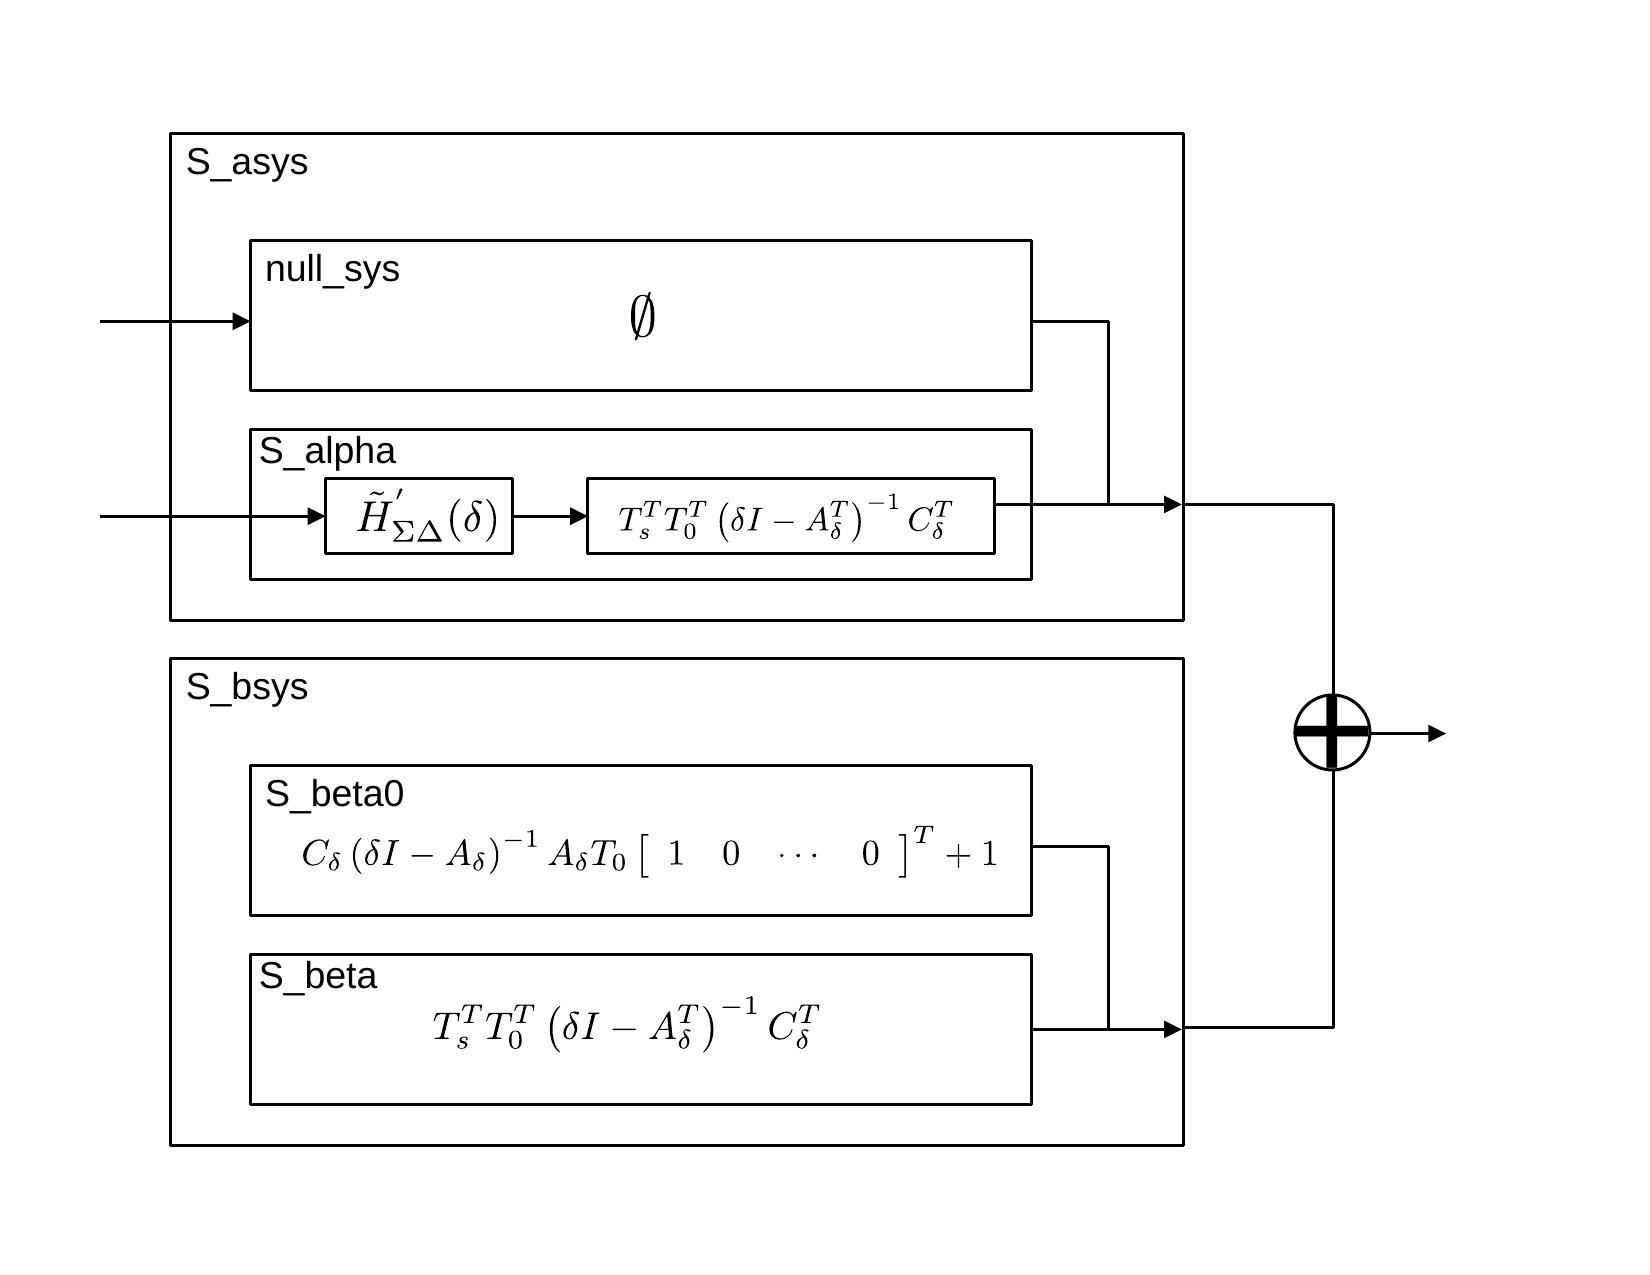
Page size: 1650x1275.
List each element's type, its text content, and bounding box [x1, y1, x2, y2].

text_box o [250, 240, 1032, 391]
text_box S_beta [587, 478, 995, 554]
text_box o [250, 765, 1032, 916]
text_box H [325, 478, 513, 554]
text_box S_alpha [244, 421, 411, 479]
text_box [631, 291, 655, 341]
text_box [303, 825, 997, 878]
text_box [356, 488, 497, 542]
text_box [433, 996, 820, 1053]
text_box o [250, 954, 1032, 1105]
text_box + [1273, 637, 1391, 821]
text_box S_beta0 [250, 765, 434, 865]
text_box [619, 493, 953, 543]
text_box S_asys [172, 135, 324, 191]
text_box S_bsys [172, 660, 324, 716]
text_box S_beta [244, 946, 411, 1004]
text_box null_sys [250, 240, 416, 298]
